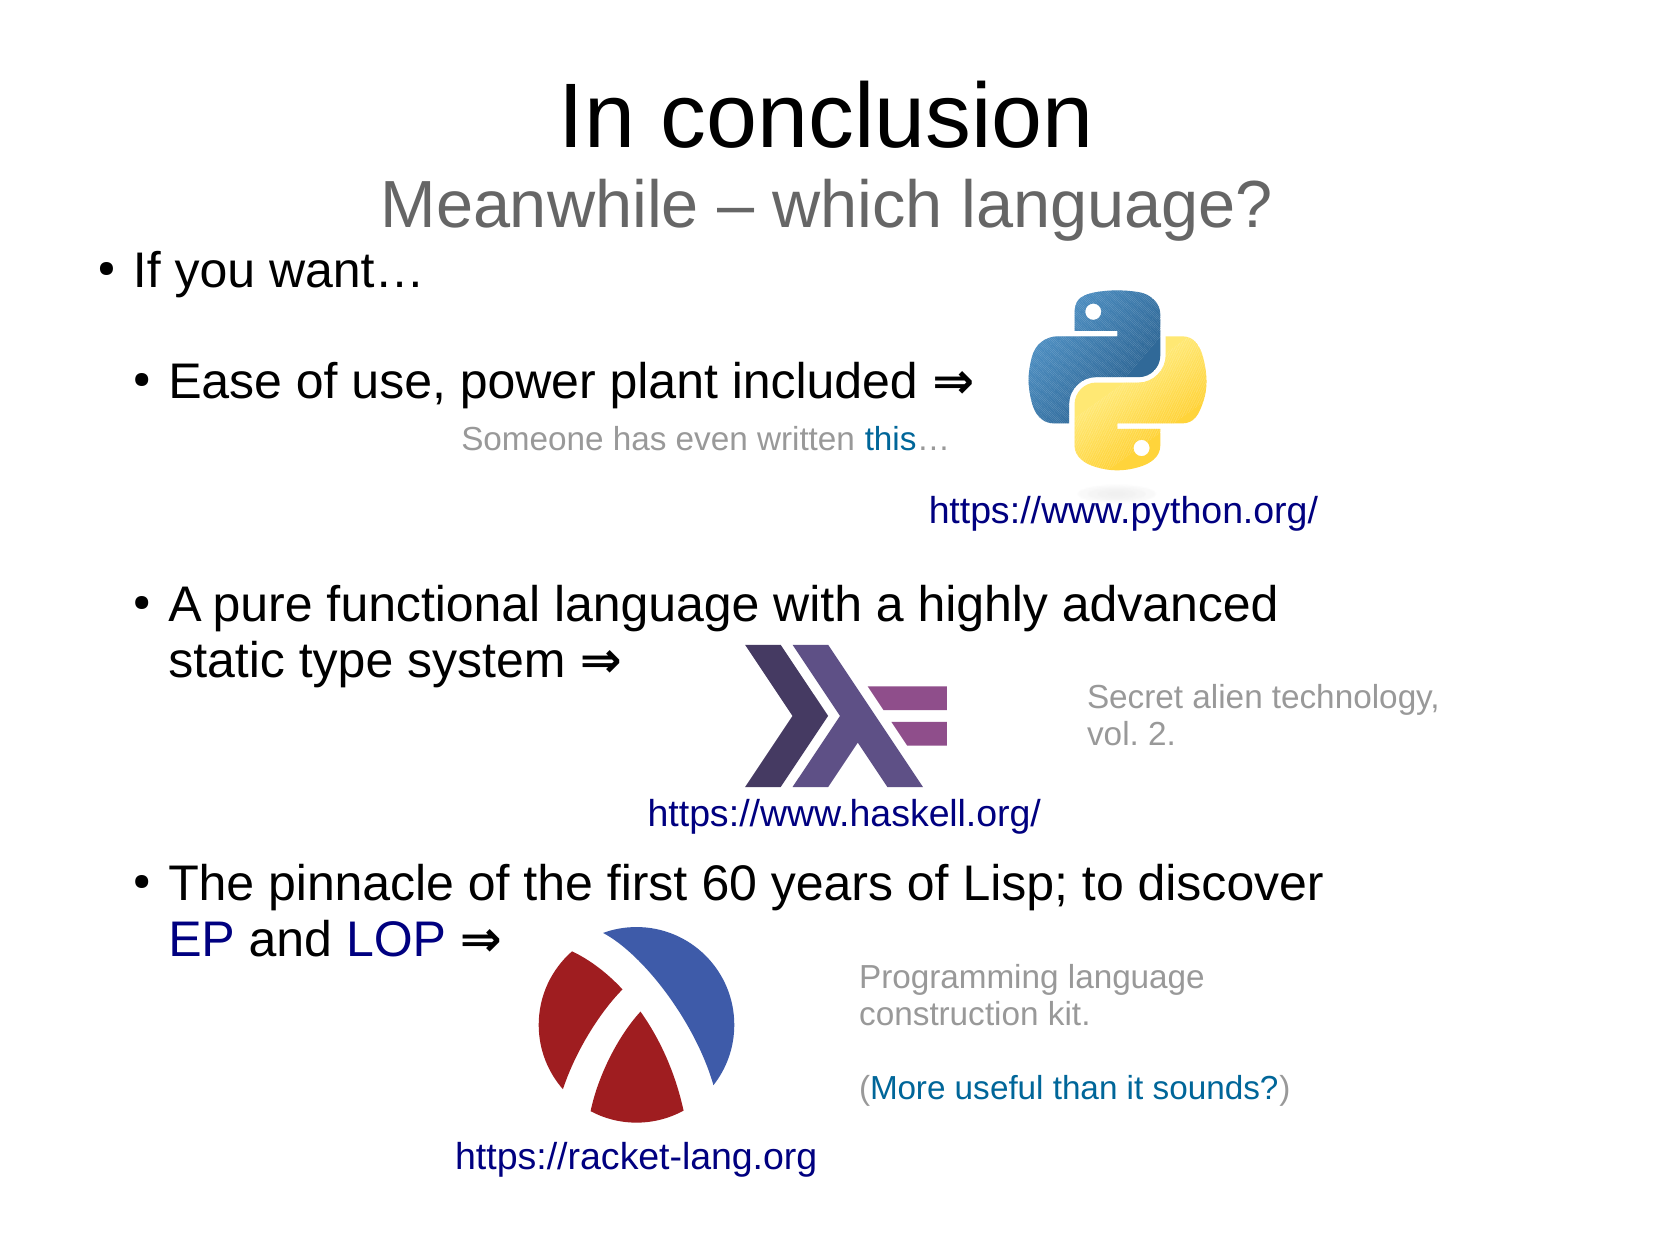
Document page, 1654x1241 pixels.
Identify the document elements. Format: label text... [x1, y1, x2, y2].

text_box https://www.haskell.org/ [633, 785, 1059, 884]
text_box If you want… Ease of use, power plant included ⇒ A pure functional language with a highly advanced static type system ⇒ The pinnacle of the first 60 years of Lisp; to discover EP and LOP ⇒ [82, 234, 1561, 1225]
picture [1028, 290, 1219, 482]
text_box Secret alien technology, vol. 2. [1072, 671, 1479, 767]
text_box https://racket-lang.org [440, 1128, 833, 1185]
text_box Someone has even written this… [446, 412, 965, 466]
picture [745, 644, 947, 785]
title In conclusion Meanwhile – which language? [82, 49, 1571, 257]
text_box Programming language construction kit. (More useful than it sounds?) [844, 951, 1311, 1154]
text_box https://www.python.org/ [914, 482, 1333, 540]
picture [537, 925, 736, 1124]
